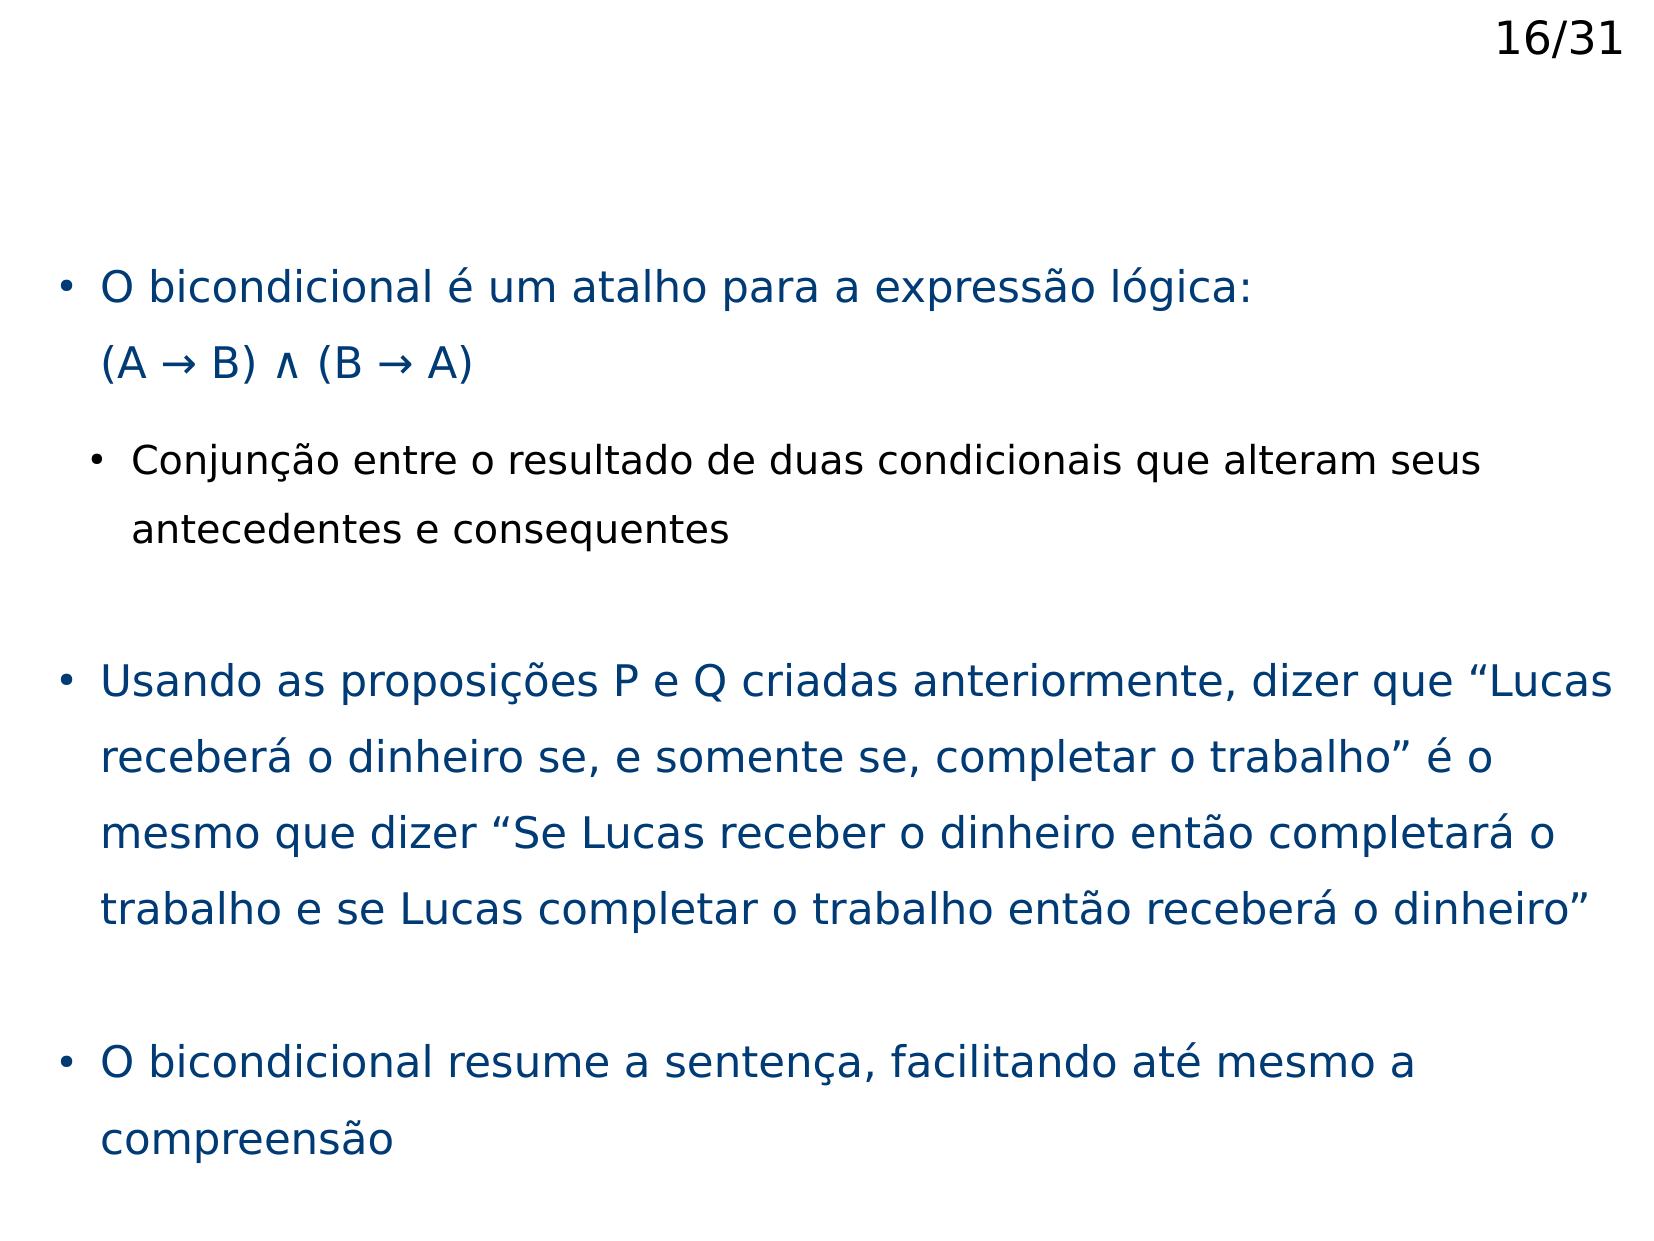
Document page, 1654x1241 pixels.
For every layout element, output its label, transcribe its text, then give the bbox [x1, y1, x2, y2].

list O bicondicional é um atalho para a expressão lógica: (A → B) ∧ (B → A) Conjunção entre o resultado de duas condicionais que alteram seus antecedentes e consequentes Usando as proposições P e Q criadas anteriormente, dizer que “Lucas receberá o dinheiro se, e somente se, completar o trabalho” é o mesmo que dizer “Se Lucas receber o dinheiro então completará o trabalho e se Lucas completar o trabalho então receberá o dinheiro” O bicondicional resume a sentença, facilitando até mesmo a compreensão [59, 206, 1625, 1211]
